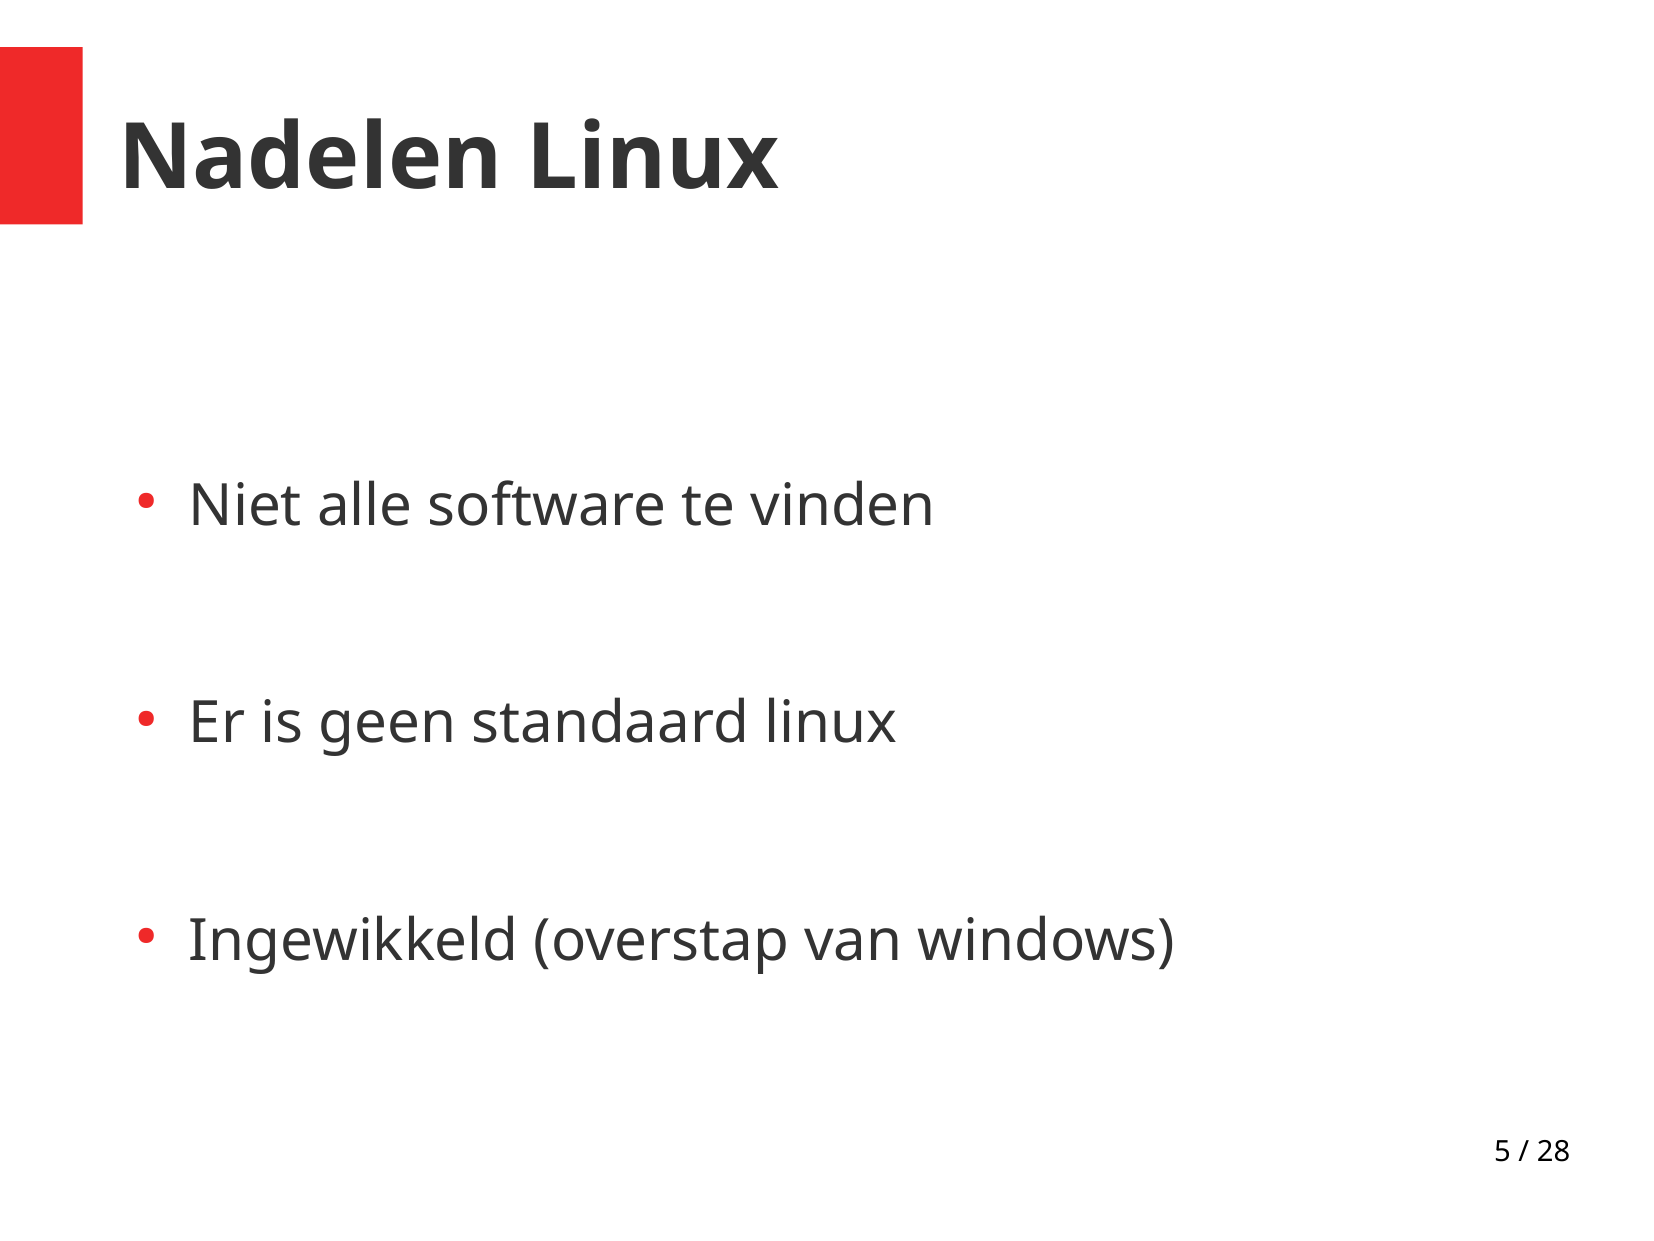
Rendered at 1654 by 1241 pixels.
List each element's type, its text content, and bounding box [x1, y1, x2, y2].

list Niet alle software te vinden Er is geen standaard linux Ingewikkeld (overstap van windows) [118, 354, 1535, 1074]
title Nadelen Linux [118, 49, 1571, 257]
